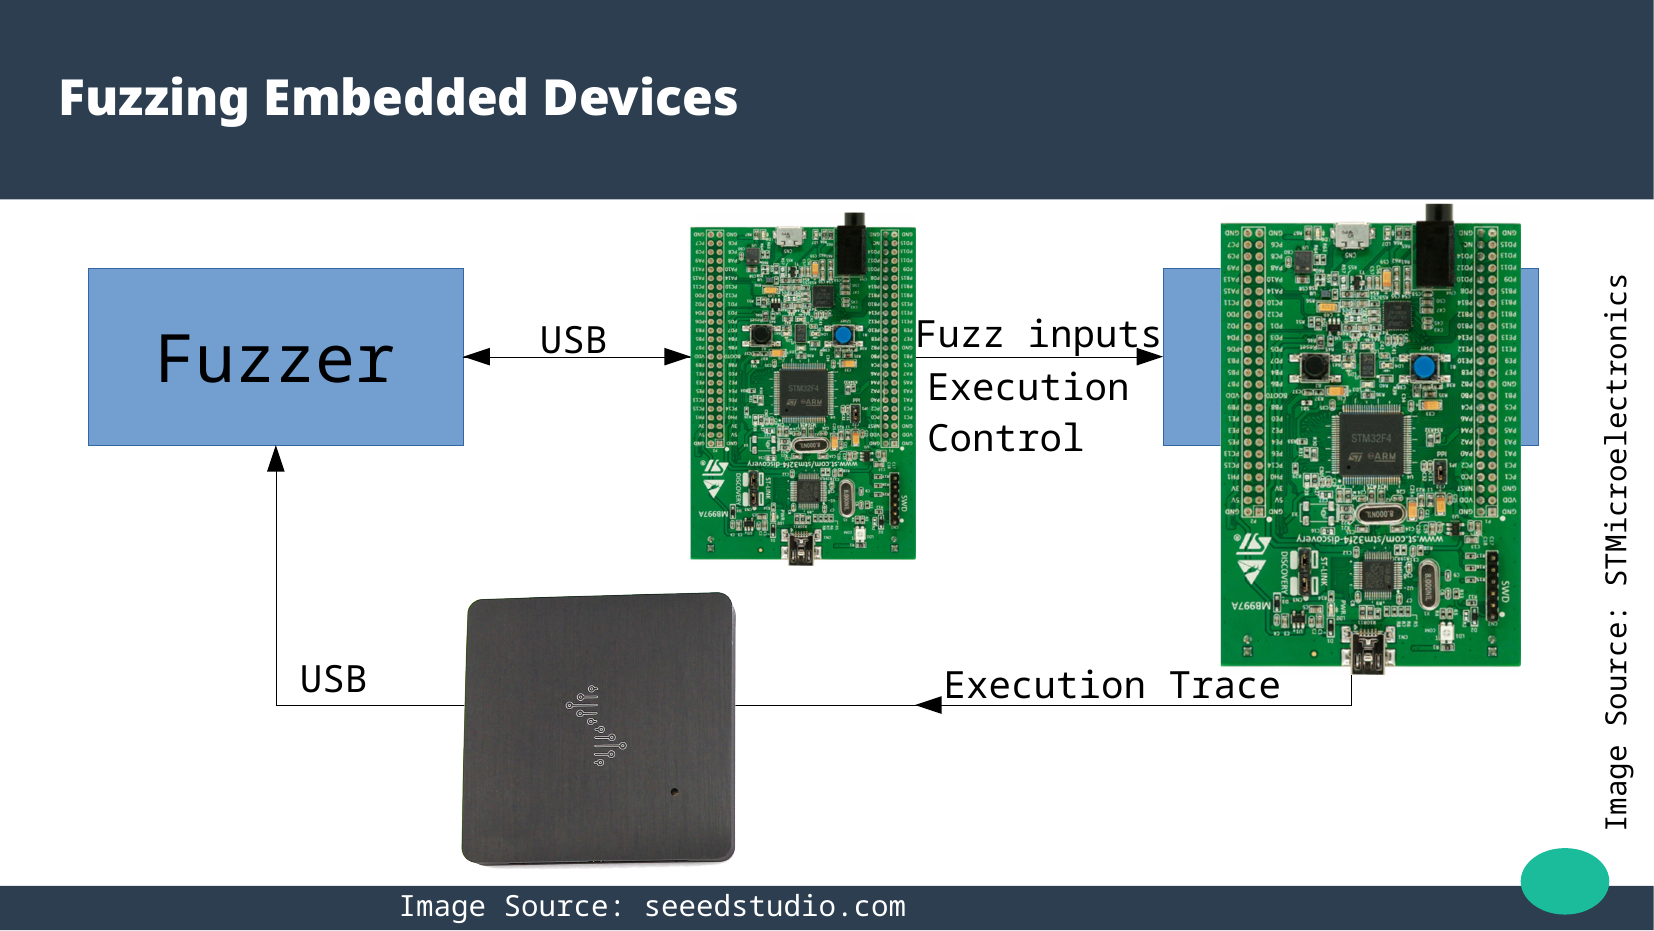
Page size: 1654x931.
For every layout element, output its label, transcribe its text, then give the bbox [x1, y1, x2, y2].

picture [1220, 203, 1521, 676]
text_box [1521, 268, 1539, 446]
text_box [1163, 268, 1220, 446]
text_box Fuzz inputs [900, 300, 1189, 410]
text_box Execution Trace [928, 651, 1296, 714]
text_box Fuzzer [88, 268, 464, 446]
text_box USB [525, 306, 623, 369]
picture [461, 592, 736, 871]
title Fuzzing Embedded Devices [59, 37, 1595, 155]
text_box Image Source: seeedstudio.com [383, 878, 922, 931]
text_box Execution Control [912, 353, 1168, 463]
text_box USB [285, 645, 383, 708]
text_box Image Source: STMicroelectronics [1587, 240, 1640, 848]
picture [690, 212, 916, 566]
